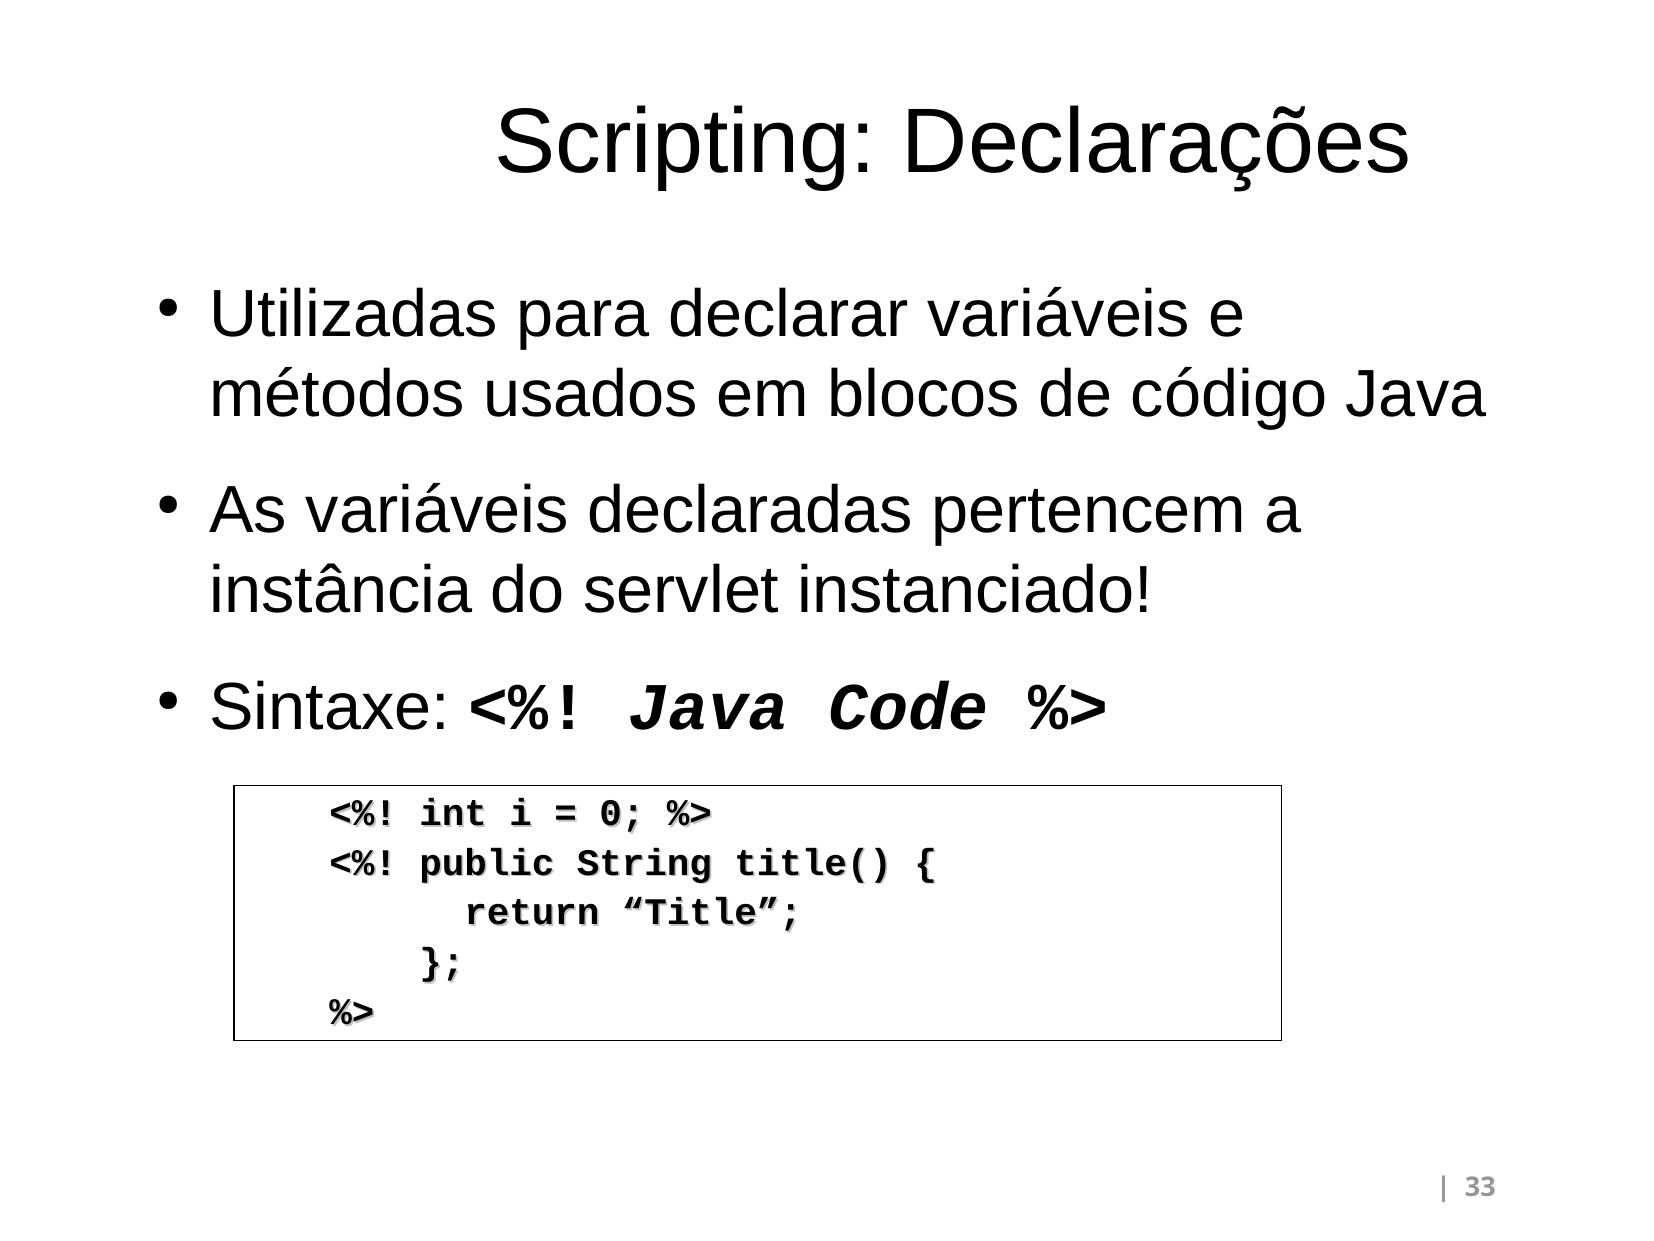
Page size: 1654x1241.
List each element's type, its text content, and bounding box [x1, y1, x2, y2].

list Utilizadas para declarar variáveis e métodos usados em blocos de código Java As variáveis declaradas pertencem a instância do servlet instanciado! Sintaxe: <%! Java Code %> [124, 261, 1530, 1044]
text_box <%! int i = 0; %> <%! public String title() { return “Title”; }; %> [234, 785, 1282, 1041]
text_box | <número> [711, 1162, 1511, 1217]
title Scripting: Declarações [234, 0, 1640, 198]
